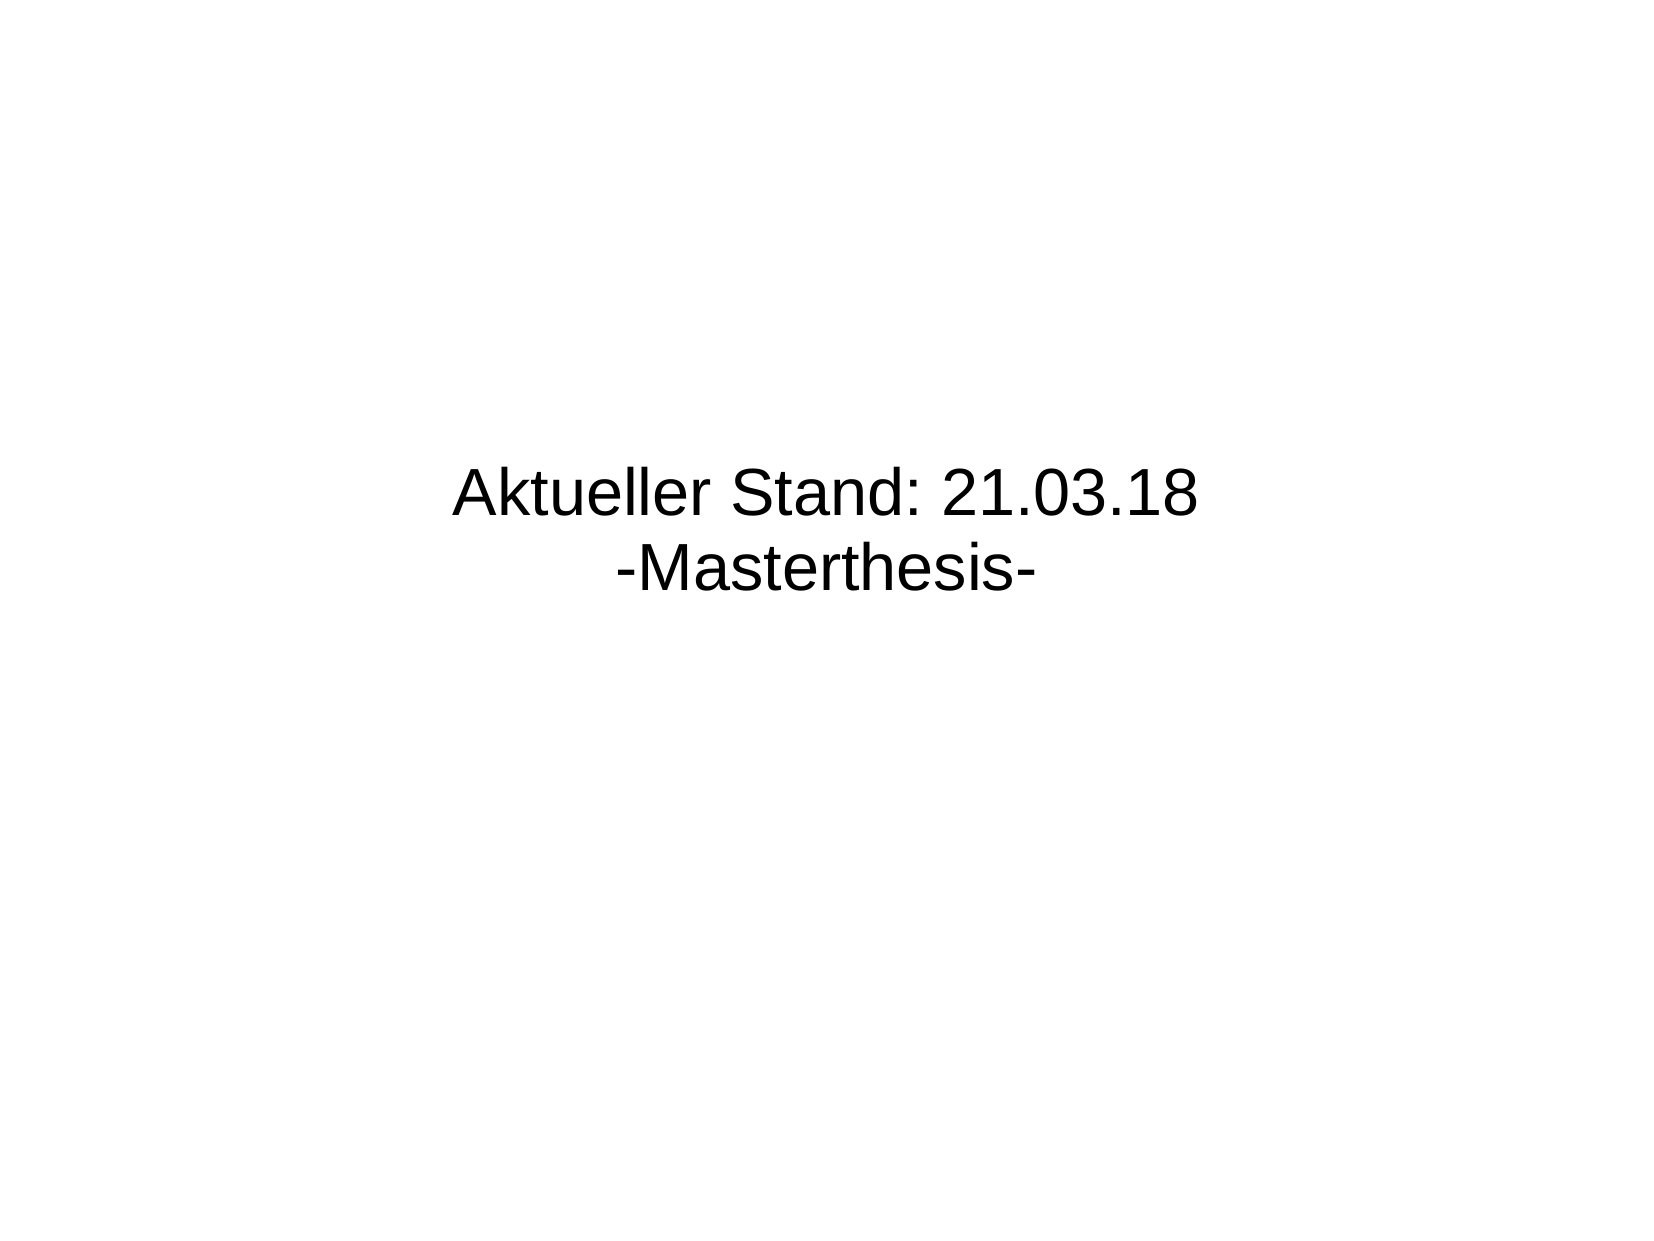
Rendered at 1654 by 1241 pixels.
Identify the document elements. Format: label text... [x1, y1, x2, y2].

subtitle Aktueller Stand: 21.03.18 -Masterthesis- [82, 49, 1571, 1010]
